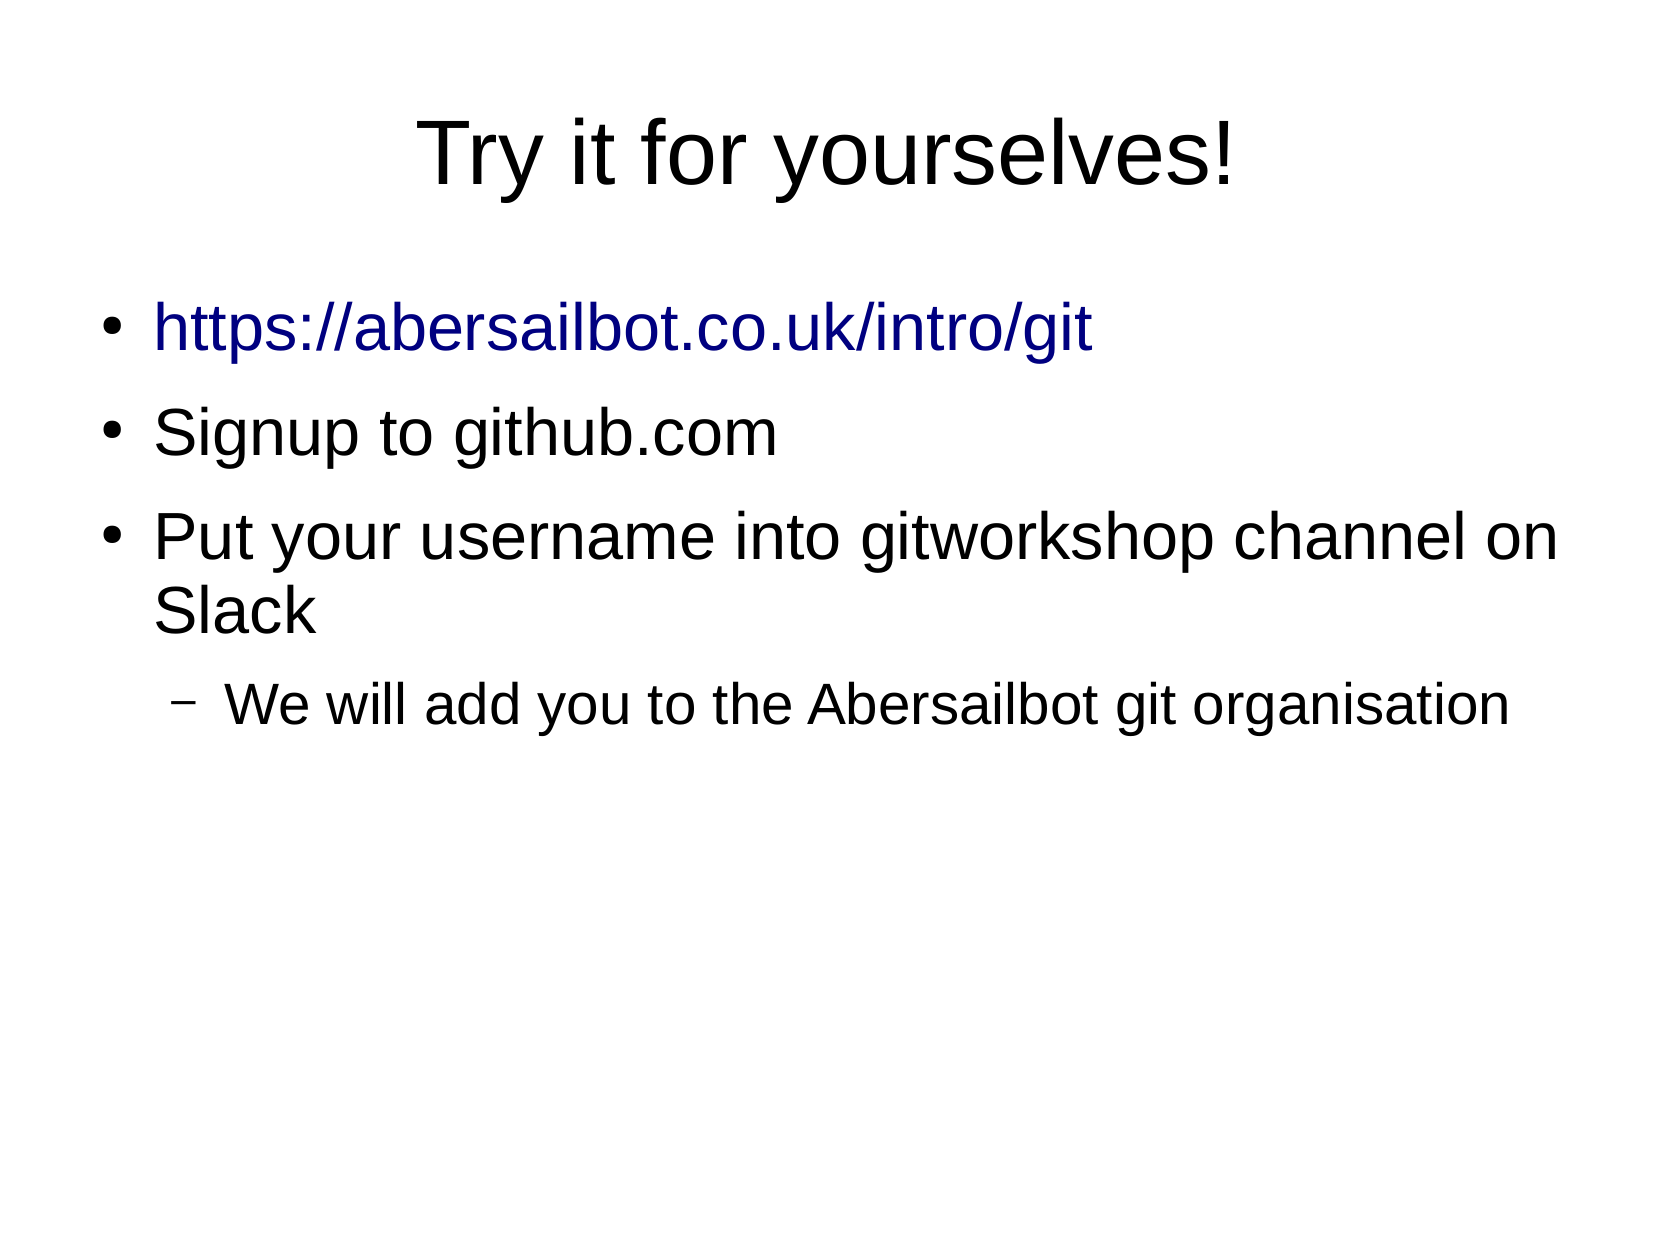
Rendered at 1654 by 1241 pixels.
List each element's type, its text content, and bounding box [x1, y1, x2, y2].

list https://abersailbot.co.uk/intro/git Signup to github.com Put your username into gitworkshop channel on Slack We will add you to the Abersailbot git organisation [82, 290, 1571, 1010]
title Try it for yourselves! [82, 49, 1571, 257]
